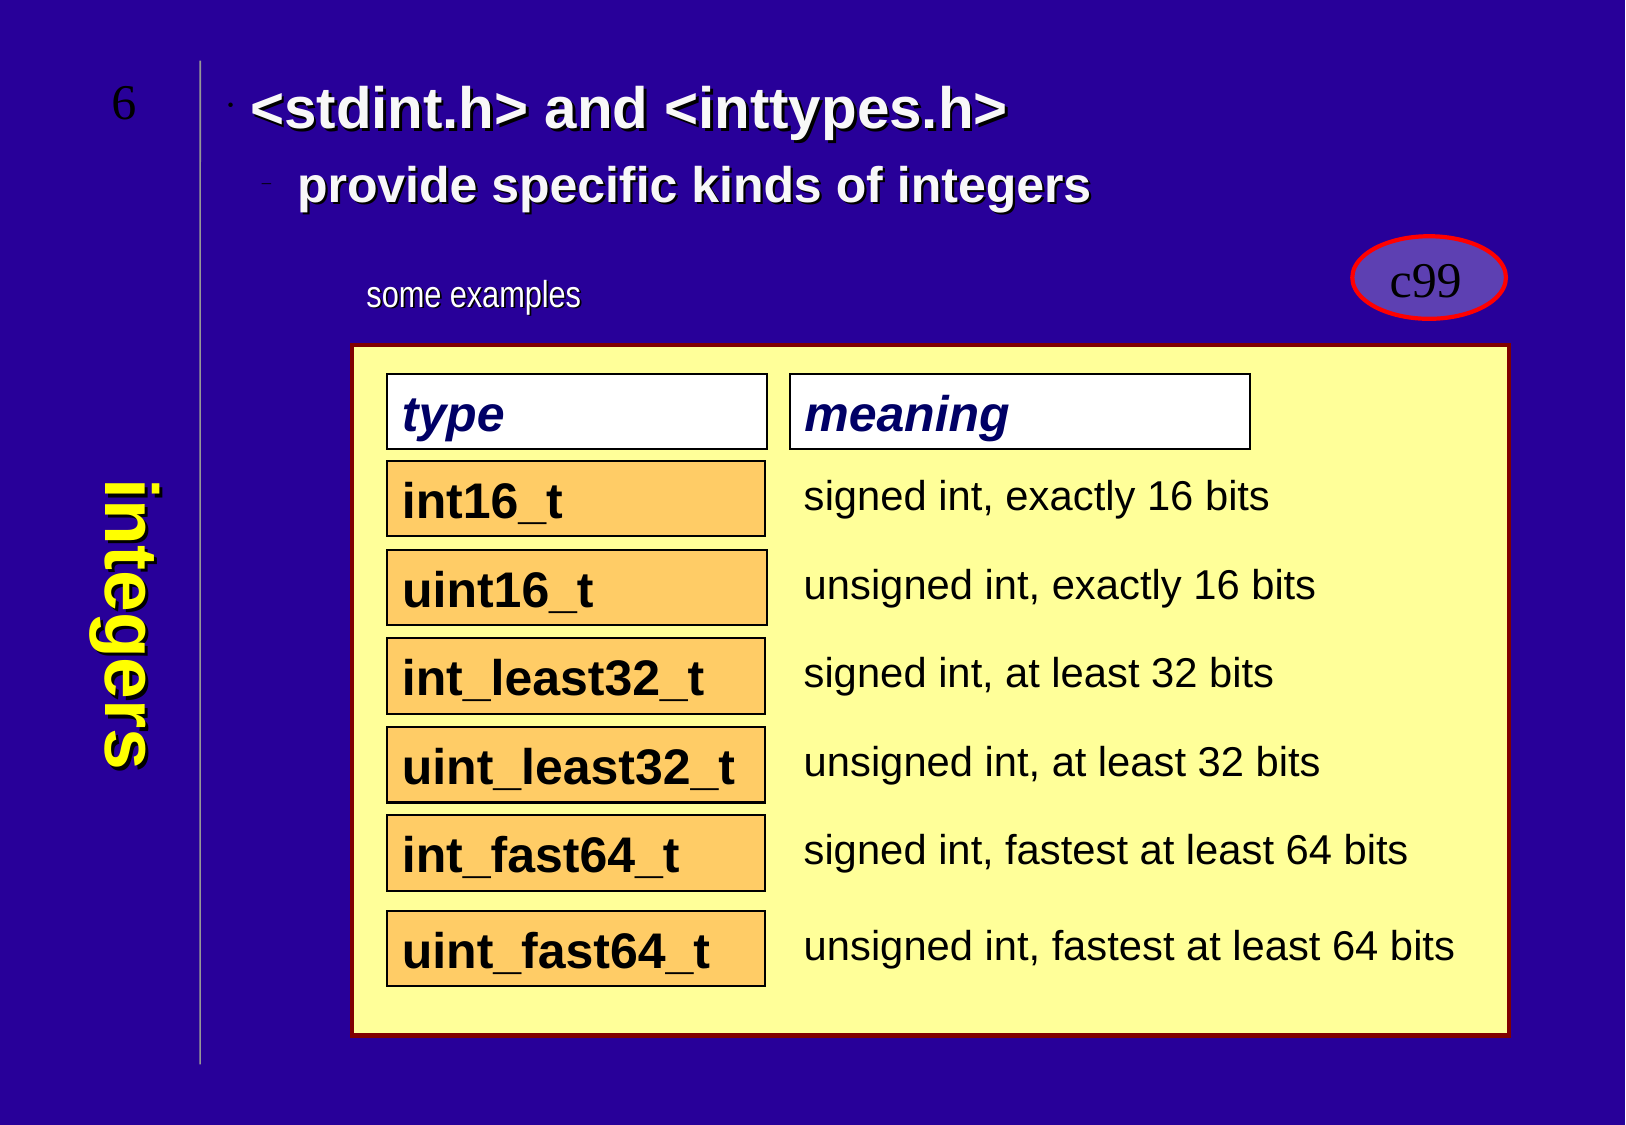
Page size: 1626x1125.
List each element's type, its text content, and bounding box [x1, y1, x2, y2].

text_box some examples [351, 262, 778, 323]
text_box unsigned int, exactly 16 bits [788, 549, 1463, 616]
text_box int_fast64_t [387, 815, 766, 891]
text_box uint16_t [387, 549, 768, 626]
text_box type [387, 373, 767, 450]
list <stdint.h> and <inttypes.h> provide specific kinds of integers [212, 62, 1550, 1063]
title integers [50, 187, 188, 1063]
text_box signed int, fastest at least 64 bits [788, 815, 1486, 881]
text_box meaning [789, 373, 1250, 450]
text_box [351, 345, 1510, 1036]
text_box int_least32_t [387, 638, 766, 714]
text_box signed int, at least 32 bits [788, 638, 1439, 704]
text_box uint_fast64_t [387, 910, 766, 987]
text_box int16_t [387, 460, 766, 537]
text_box c99 [1352, 236, 1506, 319]
text_box signed int, exactly 16 bits [789, 460, 1463, 527]
text_box unsigned int, at least 32 bits [788, 727, 1392, 793]
text_box uint_least32_t [387, 727, 766, 803]
text_box unsigned int, fastest at least 64 bits [788, 910, 1486, 977]
